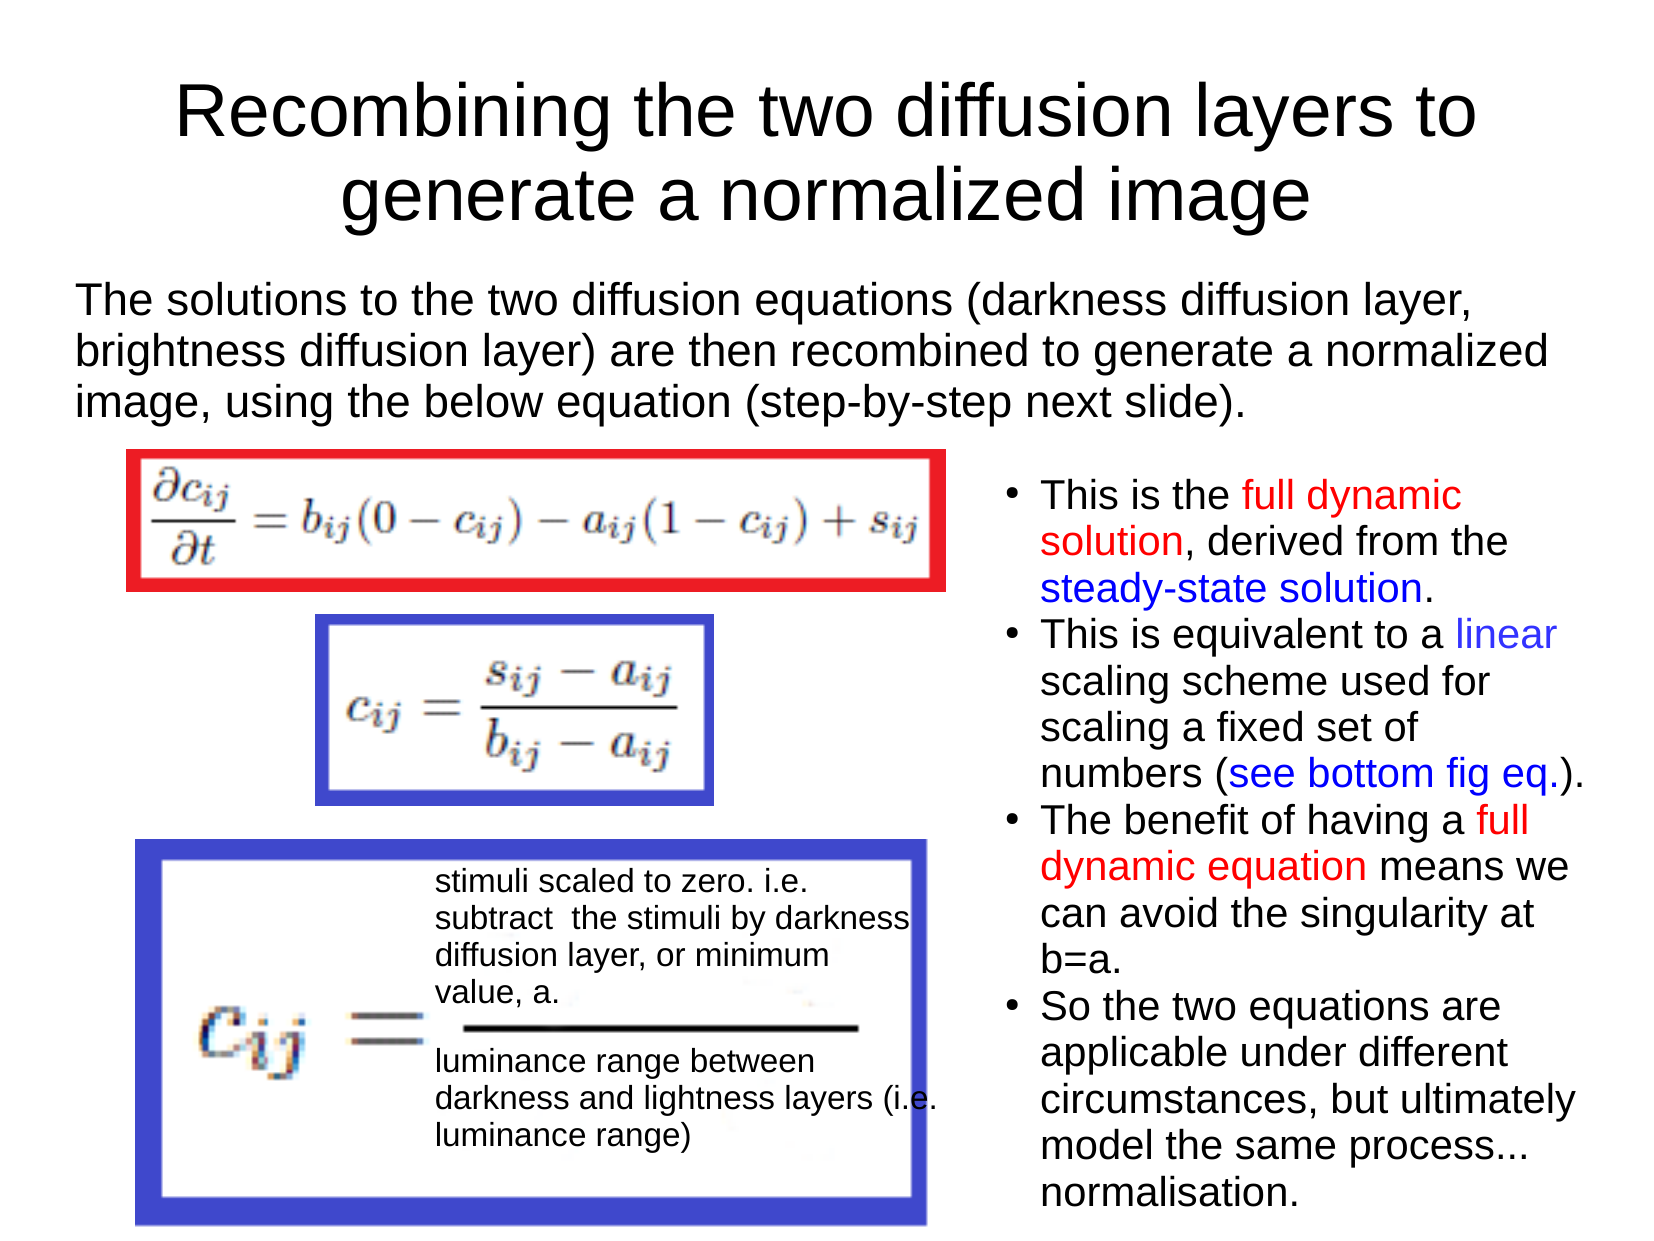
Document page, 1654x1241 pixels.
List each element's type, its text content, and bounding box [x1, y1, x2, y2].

text_box stimuli scaled to zero. i.e. subtract the stimuli by darkness diffusion layer, or minimum value, a. [420, 855, 931, 1019]
text_box luminance range between darkness and lightness layers (i.e. luminance range) [420, 1035, 976, 1233]
text_box This is the full dynamic solution, derived from the steady-state solution. This is equivalent to a linear scaling scheme used for scaling a fixed set of numbers (see bottom fig eq.). The benefit of having a full dynamic equation means we can avoid the singularity at b=a. So the two equations are applicable under different circumstances, but ultimately model the same process... normalisation. [990, 436, 1605, 1223]
text_box The solutions to the two diffusion equations (darkness diffusion layer, brightness diffusion layer) are then recombined to generate a normalized image, using the below equation (step-by-step next slide). [60, 266, 1606, 436]
picture [126, 449, 946, 592]
title Recombining the two diffusion layers to generate a normalized image [82, 49, 1571, 257]
picture [315, 614, 714, 806]
picture [135, 839, 931, 1231]
